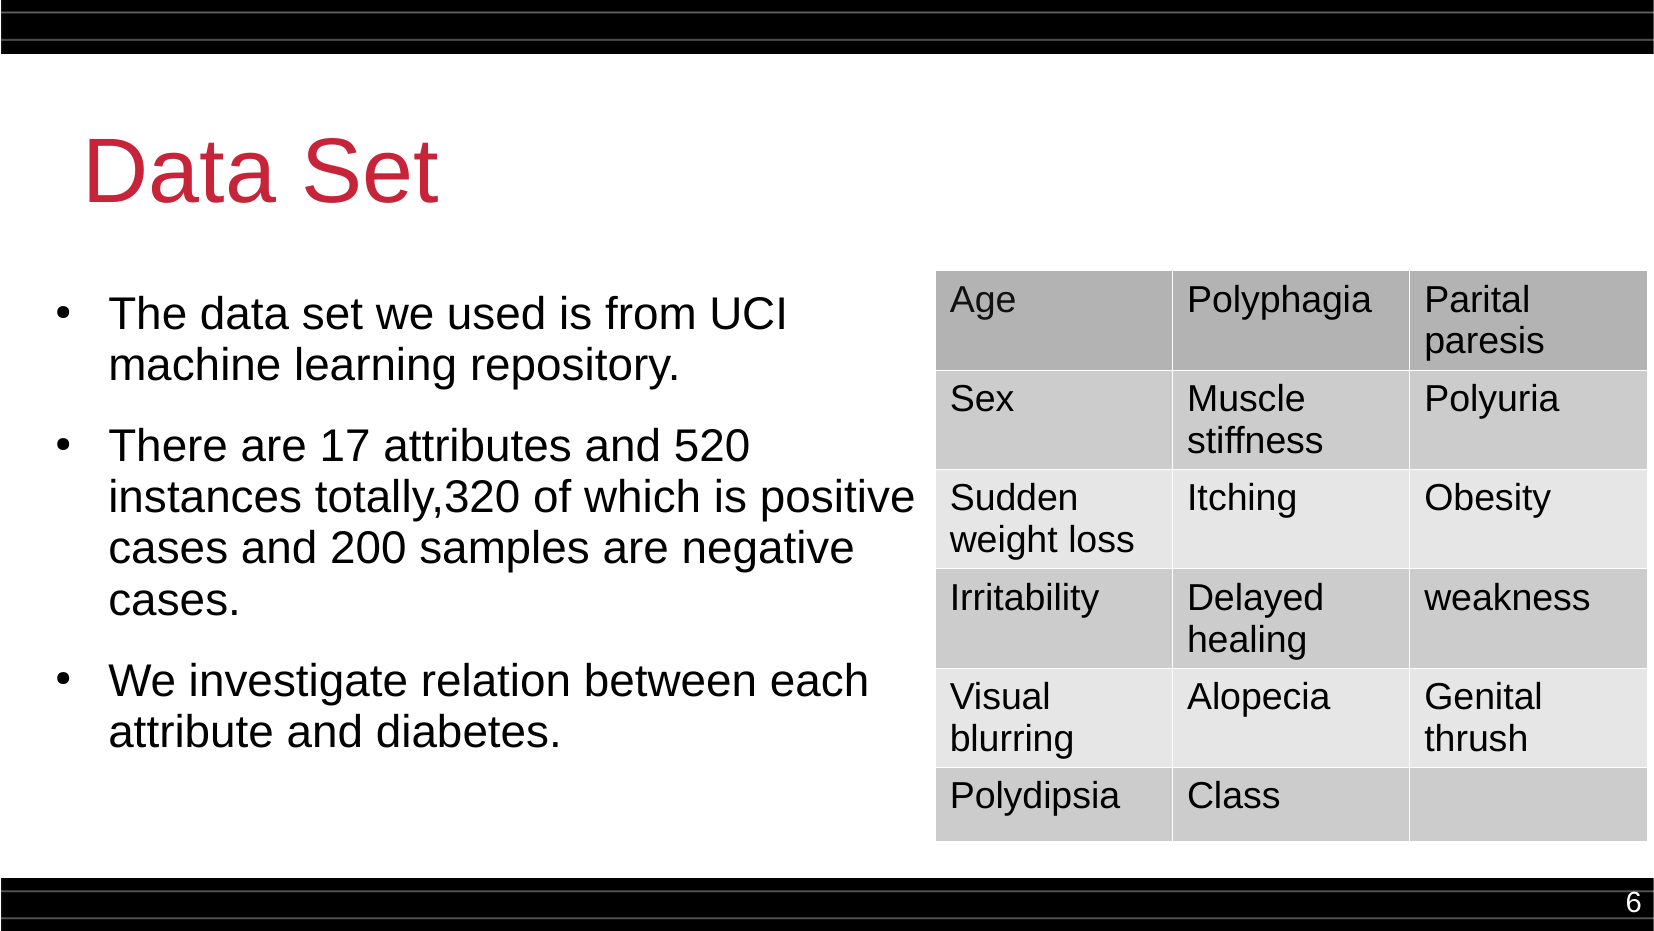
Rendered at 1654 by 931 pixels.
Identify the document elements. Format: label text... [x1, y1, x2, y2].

table_cell Sudden weight loss [936, 470, 1172, 568]
table_cell Polydipsia [936, 768, 1172, 841]
list The data set we used is from UCI machine learning repository. There are 17 attributes and 520 instances totally,320 of which is positive cases and 200 samples are negative cases. We investigate relation between each attribute and diabetes. [37, 287, 930, 842]
table_cell Delayed healing [1173, 569, 1409, 668]
table_cell Sex [936, 371, 1172, 469]
table_cell [1410, 768, 1647, 841]
table_cell Irritability [936, 569, 1172, 668]
table_cell Obesity [1410, 470, 1647, 568]
table_cell weakness [1410, 569, 1647, 668]
table_header Parital paresis [1410, 271, 1647, 370]
table_header Age [936, 271, 1172, 370]
table_cell Class [1173, 768, 1409, 841]
table_cell Visual blurring [936, 669, 1172, 767]
table_cell Muscle stiffness [1173, 371, 1409, 469]
picture [1, 0, 1654, 54]
table_cell Genital thrush [1410, 669, 1647, 767]
table_cell Polyuria [1410, 371, 1647, 469]
table_cell Alopecia [1173, 669, 1409, 767]
table_cell Itching [1173, 470, 1409, 568]
table_header Polyphagia [1173, 271, 1409, 370]
picture [1, 878, 1654, 931]
title Data Set [82, 92, 1571, 249]
